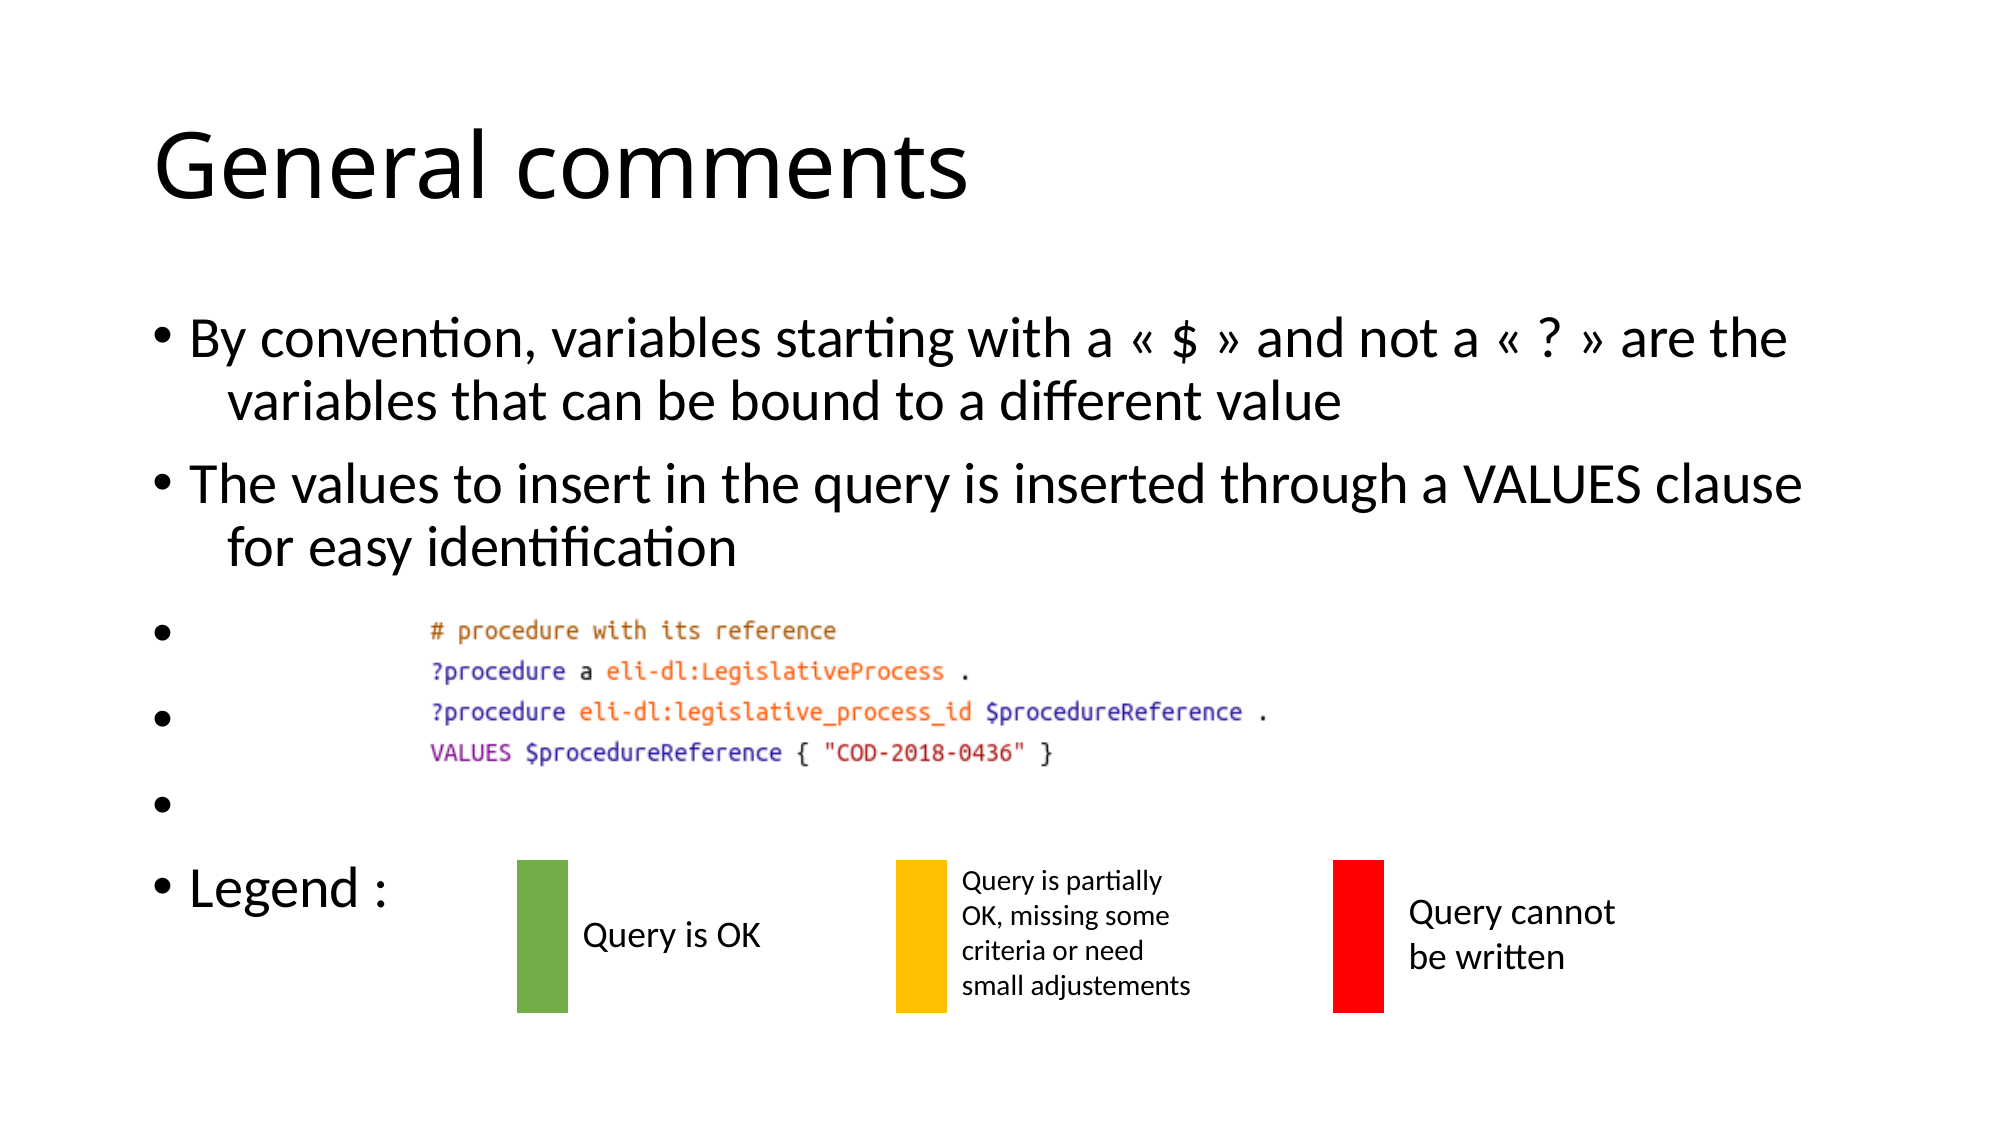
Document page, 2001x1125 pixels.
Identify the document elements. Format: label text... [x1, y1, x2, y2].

text_box Query is partially OK, missing some criteria or need small adjustements [946, 854, 1210, 1011]
list By convention, variables starting with a « $ » and not a « ? » are the variables that can be bound to a different value The values to insert in the query is inserted through a VALUES clause for easy identification Legend : [137, 299, 1863, 1014]
text_box [517, 860, 568, 1013]
text_box Query is OK [567, 902, 831, 963]
title General comments [137, 59, 1863, 278]
text_box [896, 860, 947, 1013]
text_box Query cannot be written [1393, 879, 1657, 986]
picture [414, 604, 1304, 802]
text_box [1333, 860, 1384, 1013]
